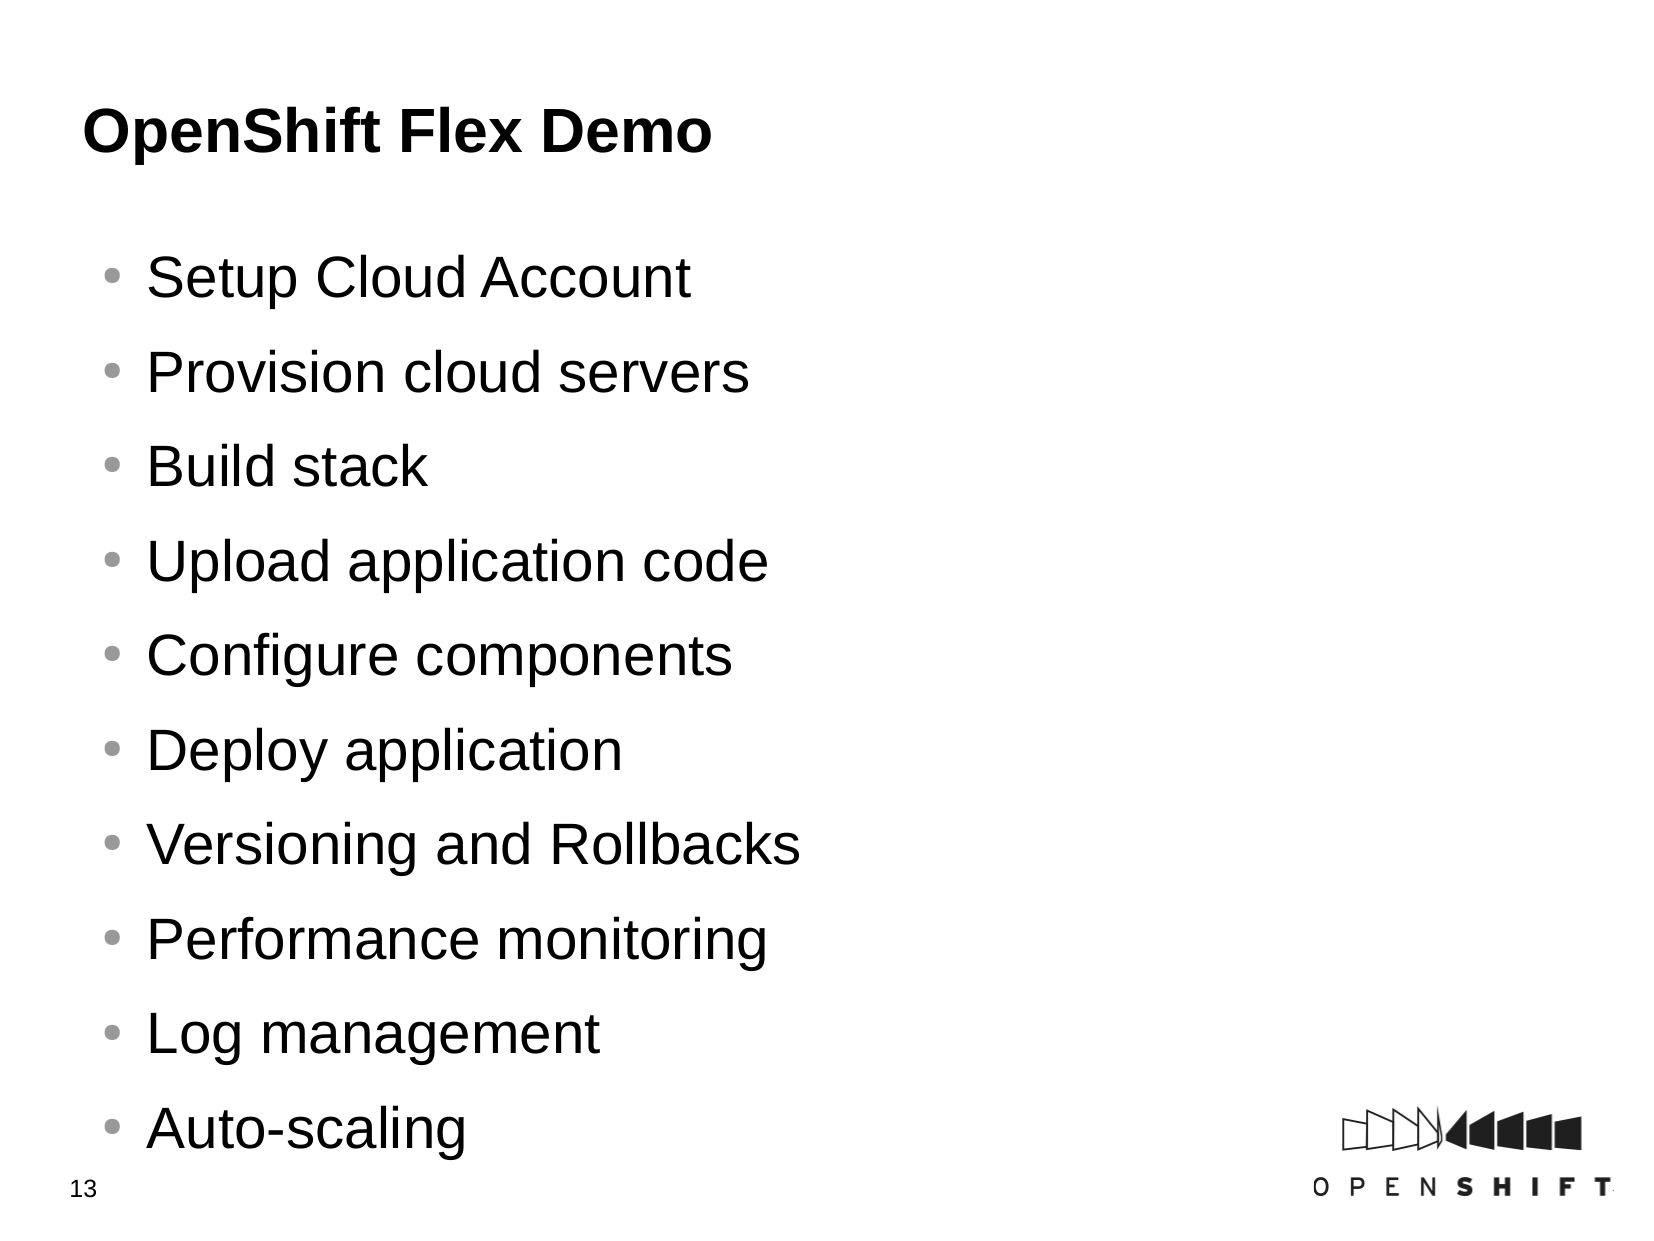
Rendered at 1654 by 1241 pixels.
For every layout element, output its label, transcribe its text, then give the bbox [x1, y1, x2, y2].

picture [1313, 1104, 1614, 1200]
title OpenShift Flex Demo [82, 37, 1571, 226]
list Setup Cloud Account Provision cloud servers Build stack Upload application code Configure components Deploy application Versioning and Rollbacks Performance monitoring Log management Auto-scaling [86, 244, 1576, 1161]
